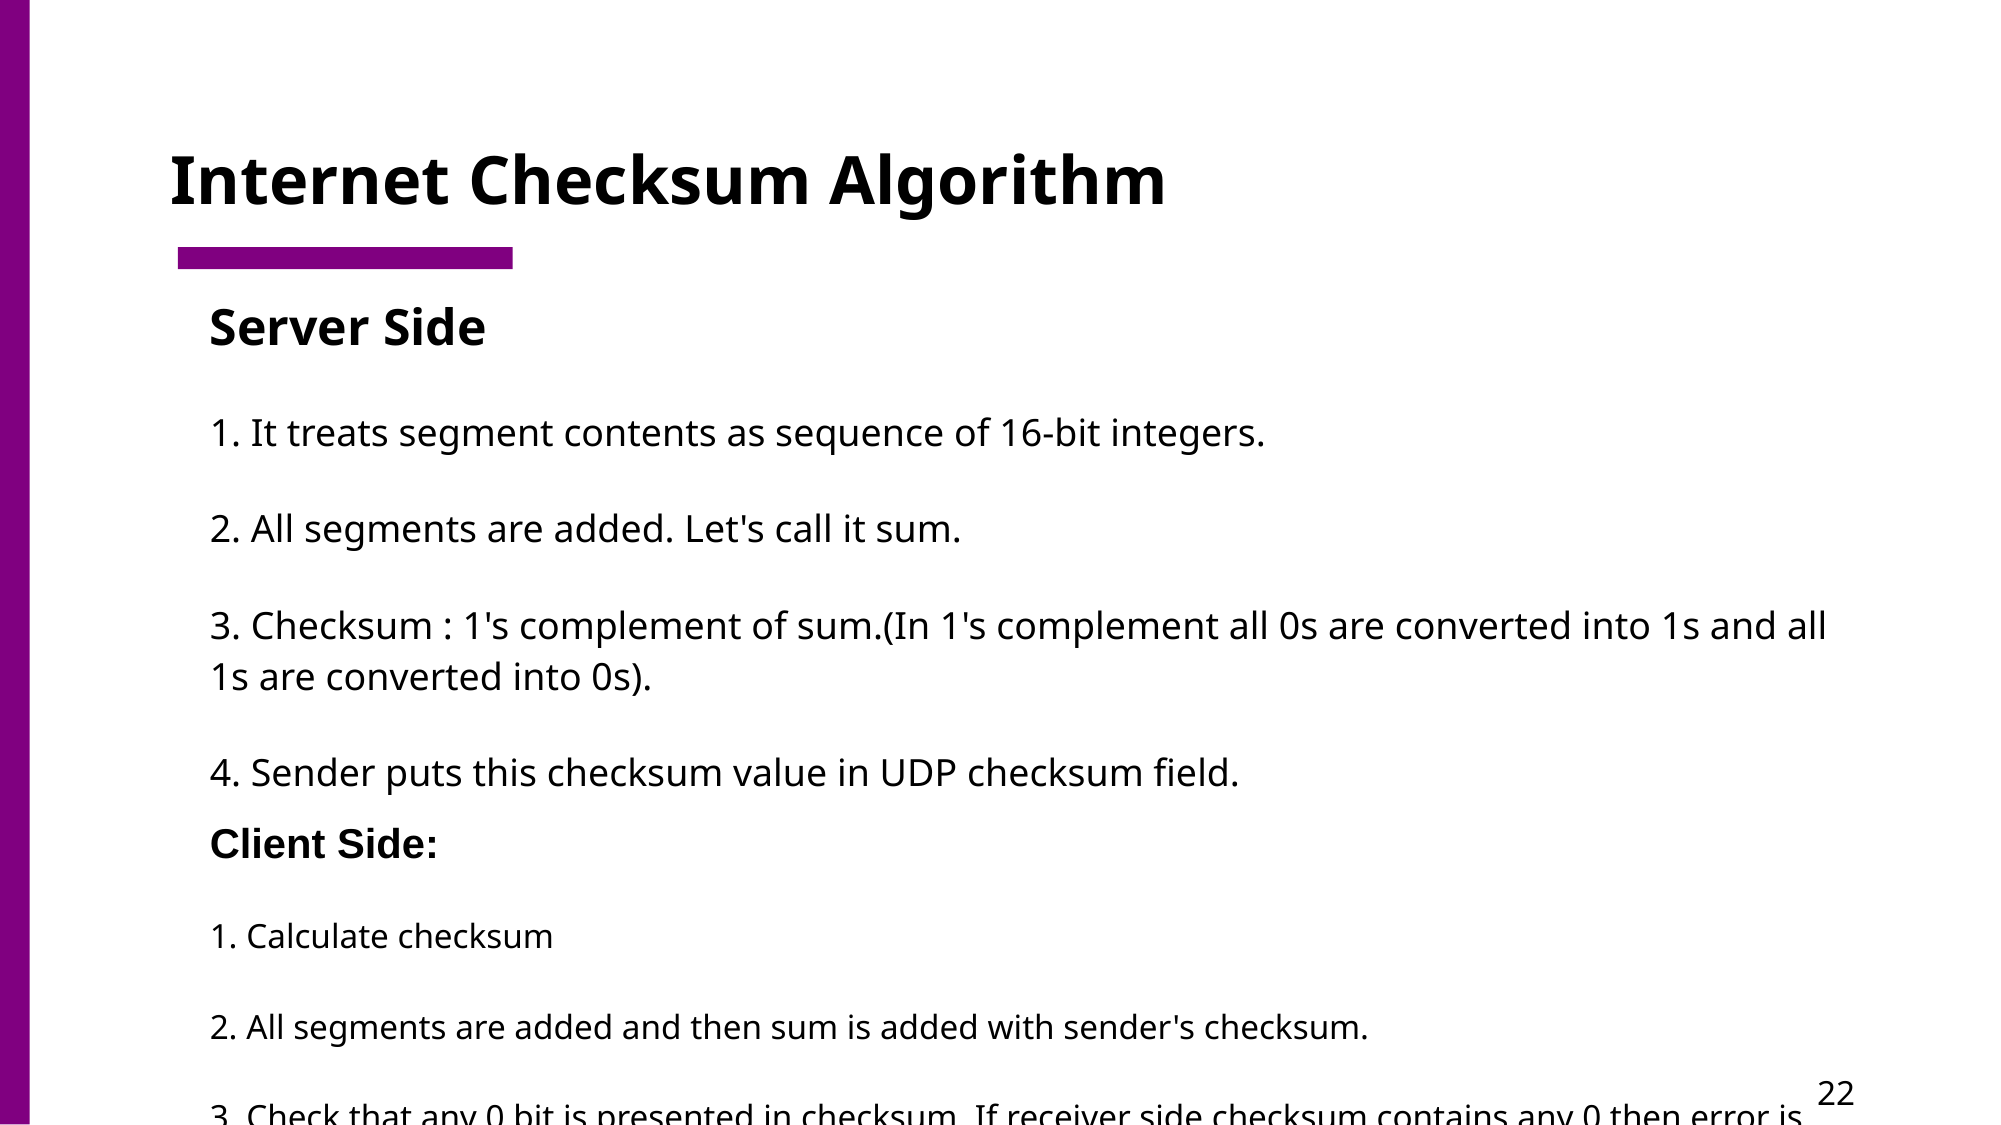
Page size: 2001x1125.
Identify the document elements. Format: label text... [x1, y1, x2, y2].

title Internet Checksum Algorithm [120, 0, 1932, 225]
text_box Server Side 1. It treats segment contents as sequence of 16-bit integers. 2. All segments are added. Let's call it sum. 3. Checksum : 1's complement of sum.(In 1's complement all 0s are converted into 1s and all 1s are converted into 0s). 4. Sender puts this checksum value in UDP checksum field. Client Side: 1. Calculate checksum 2. All segments are added and then sum is added with sender's checksum. 3. Check that any 0 bit is presented in checksum. If receiver side checksum contains any 0 then error is detected. So the packet is discarded by receiver. [195, 285, 1876, 1125]
list [149, 184, 1959, 1024]
